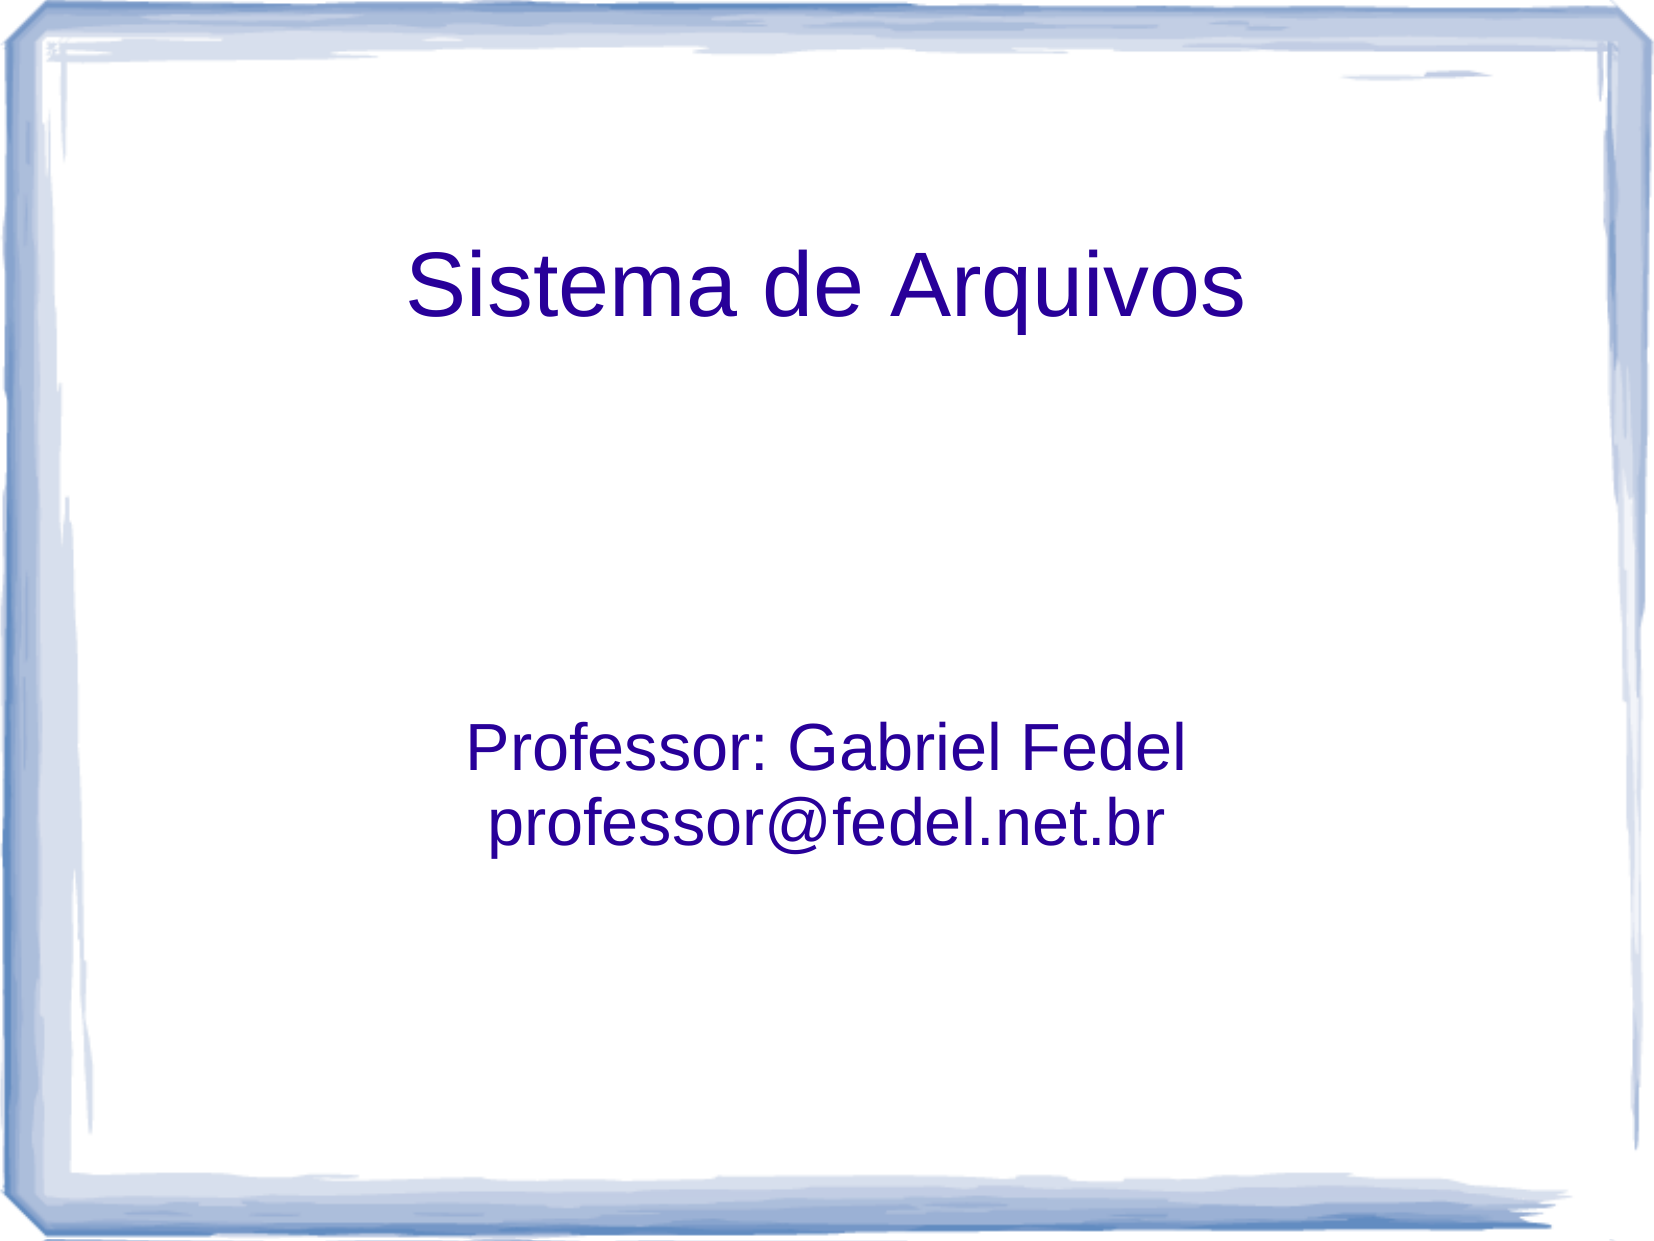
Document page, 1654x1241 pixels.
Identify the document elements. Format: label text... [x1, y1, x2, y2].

subtitle Sistema de Arquivos Professor: Gabriel Fedel professor@fedel.net.br [82, 49, 1571, 1044]
picture [0, 0, 1654, 1241]
